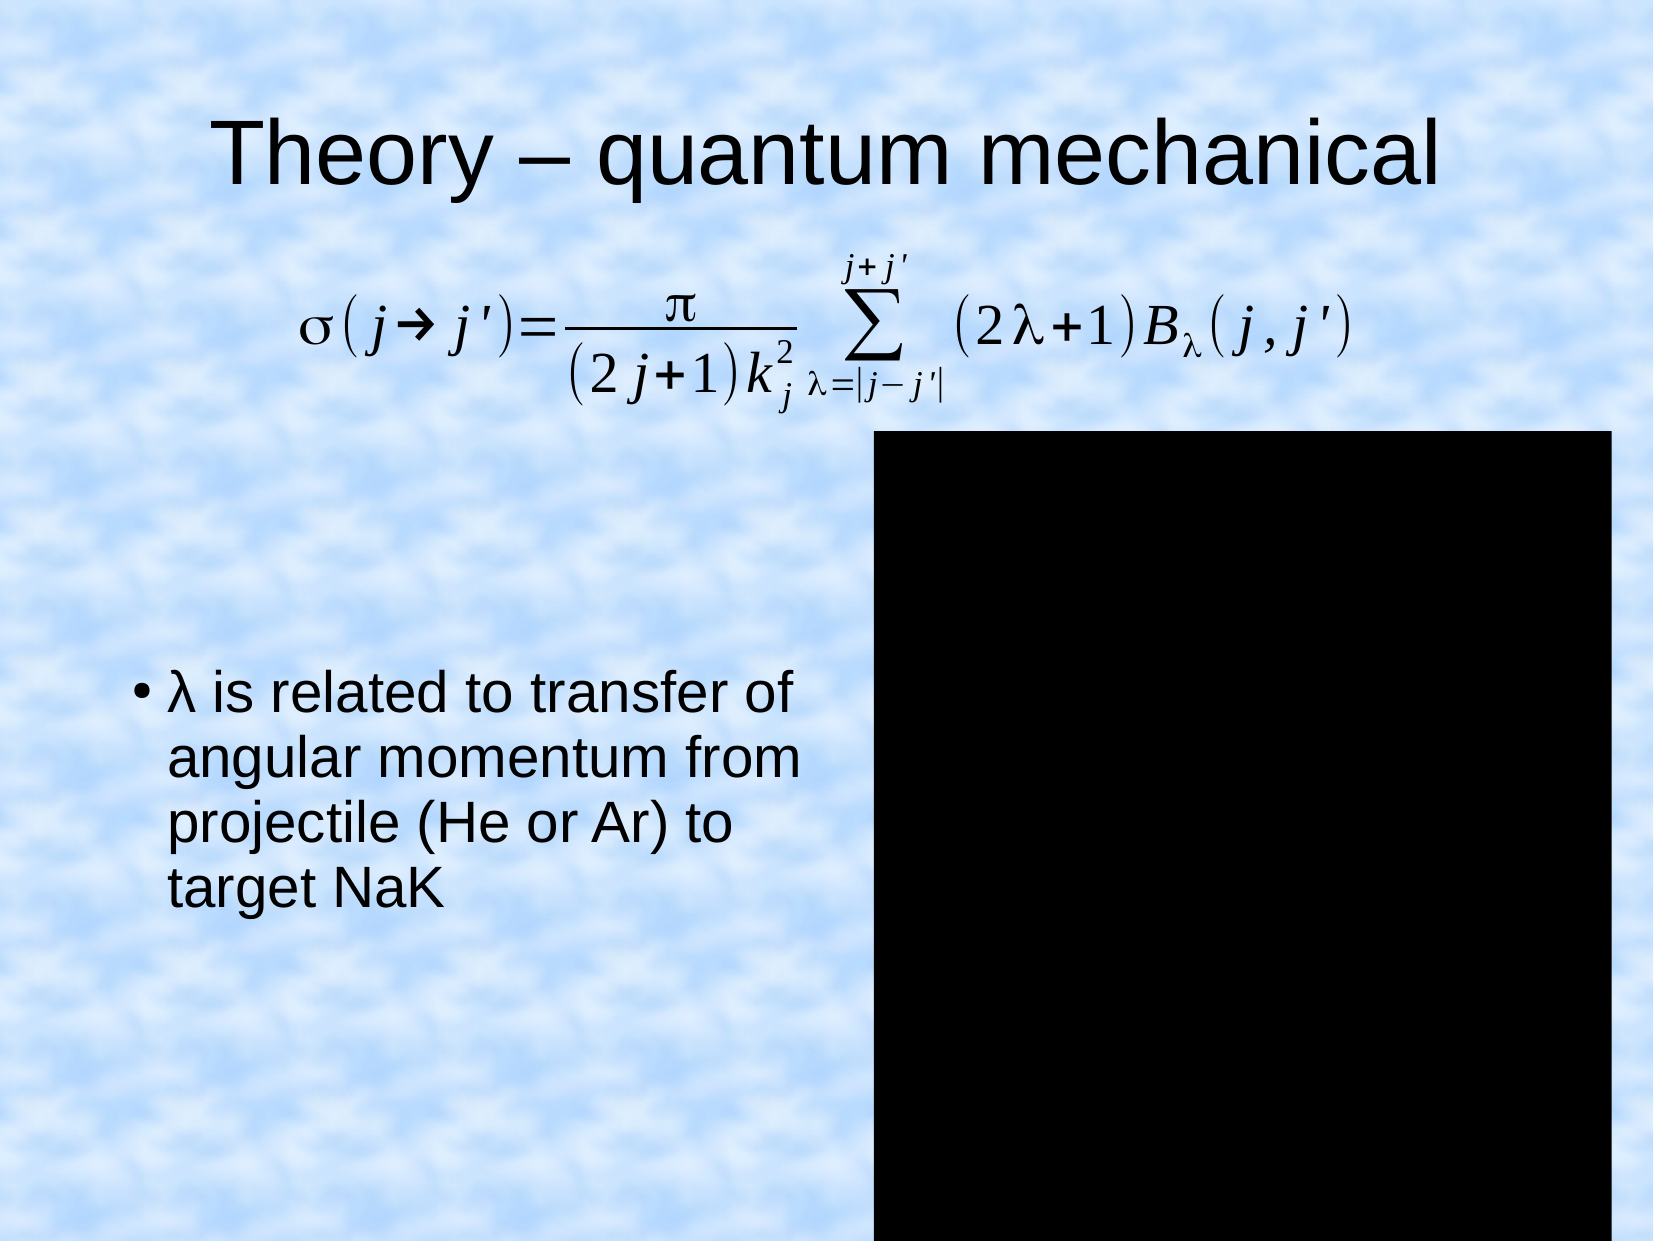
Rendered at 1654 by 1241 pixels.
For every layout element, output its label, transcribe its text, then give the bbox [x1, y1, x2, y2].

title Theory – quantum mechanical [82, 49, 1571, 257]
chart [292, 246, 1361, 415]
picture [0, 0, 1654, 1241]
text_box λ is related to transfer of angular momentum from projectile (He or Ar) to target NaK [116, 651, 861, 1012]
